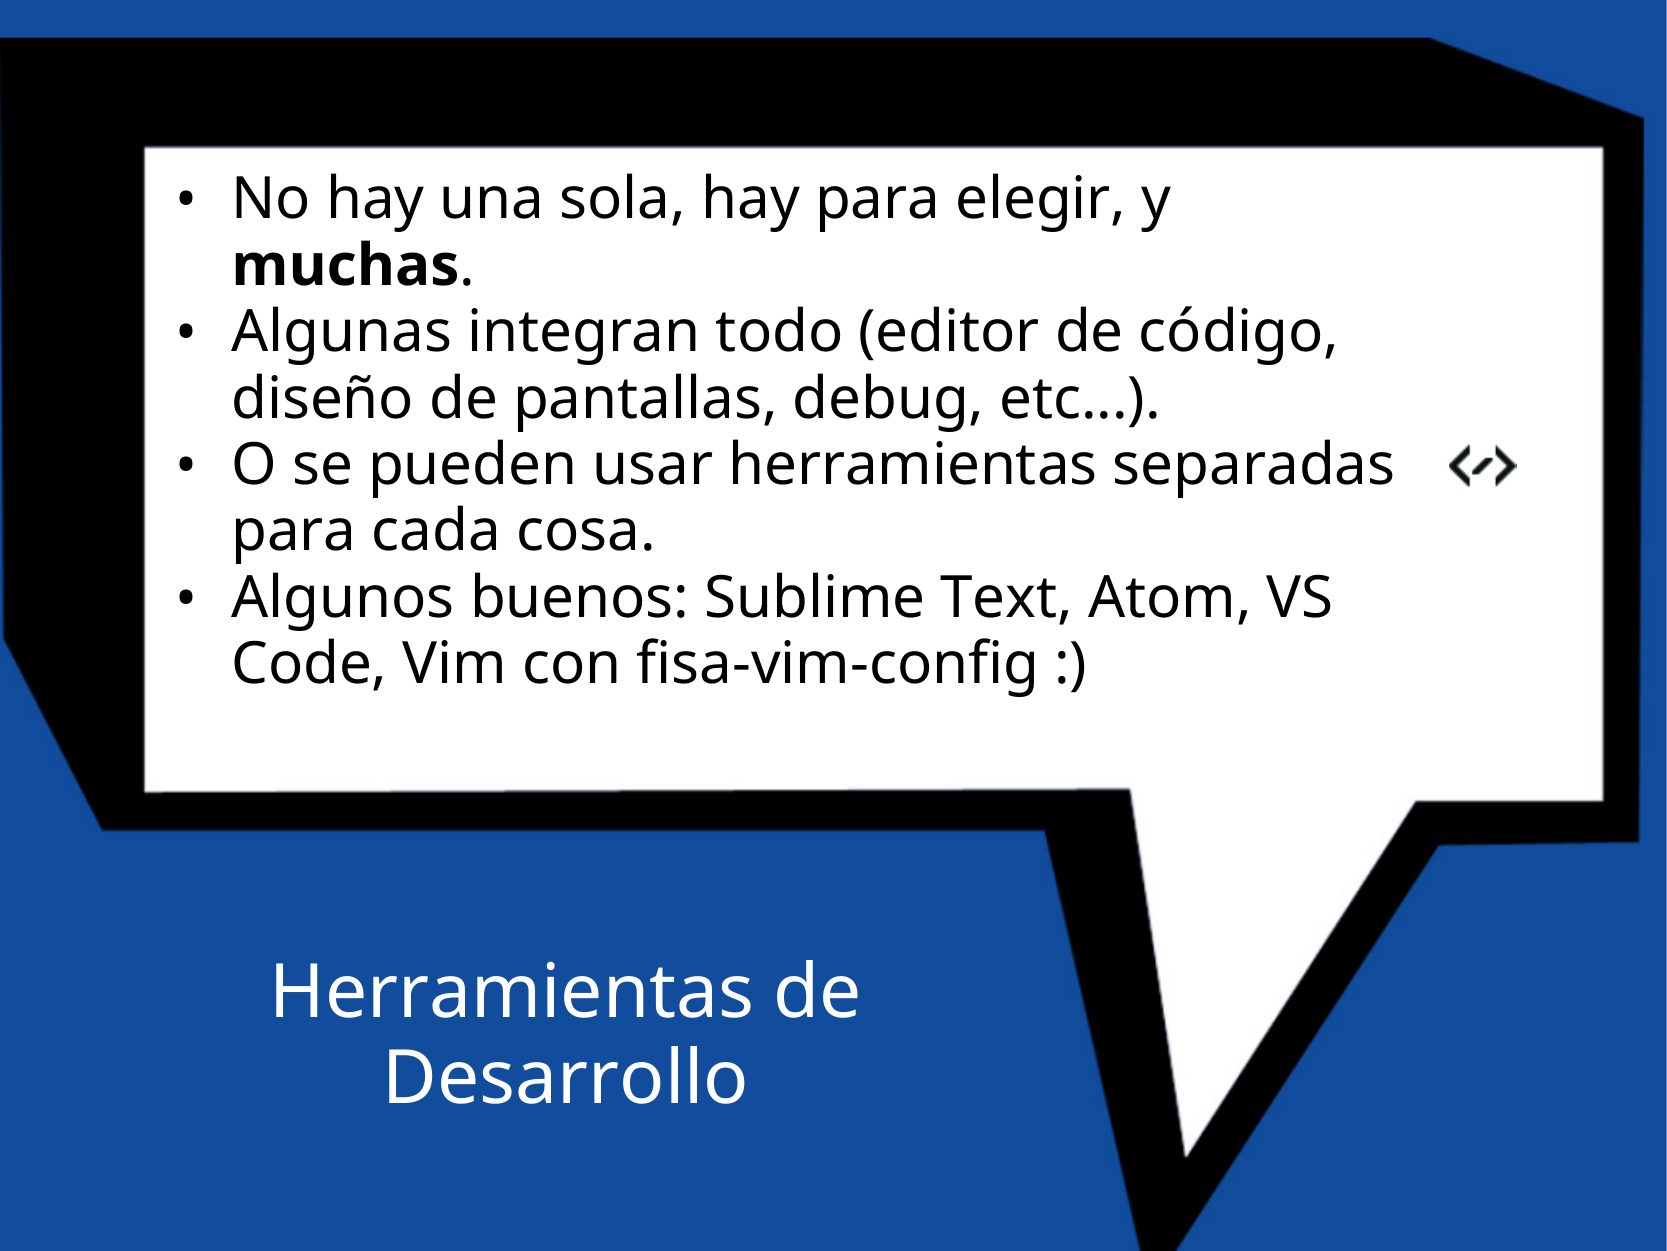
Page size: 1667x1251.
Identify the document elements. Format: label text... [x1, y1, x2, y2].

title Herramientas de Desarrollo [90, 833, 1043, 1236]
picture [0, 0, 1667, 1251]
subtitle No hay una sola, hay para elegir, y muchas. Algunas integran todo (editor de código, diseño de pantallas, debug, etc...). O se pueden usar herramientas separadas para cada cosa. Algunos buenos: Sublime Text, Atom, VS Code, Vim con fisa-vim-config :) [156, 165, 1398, 768]
